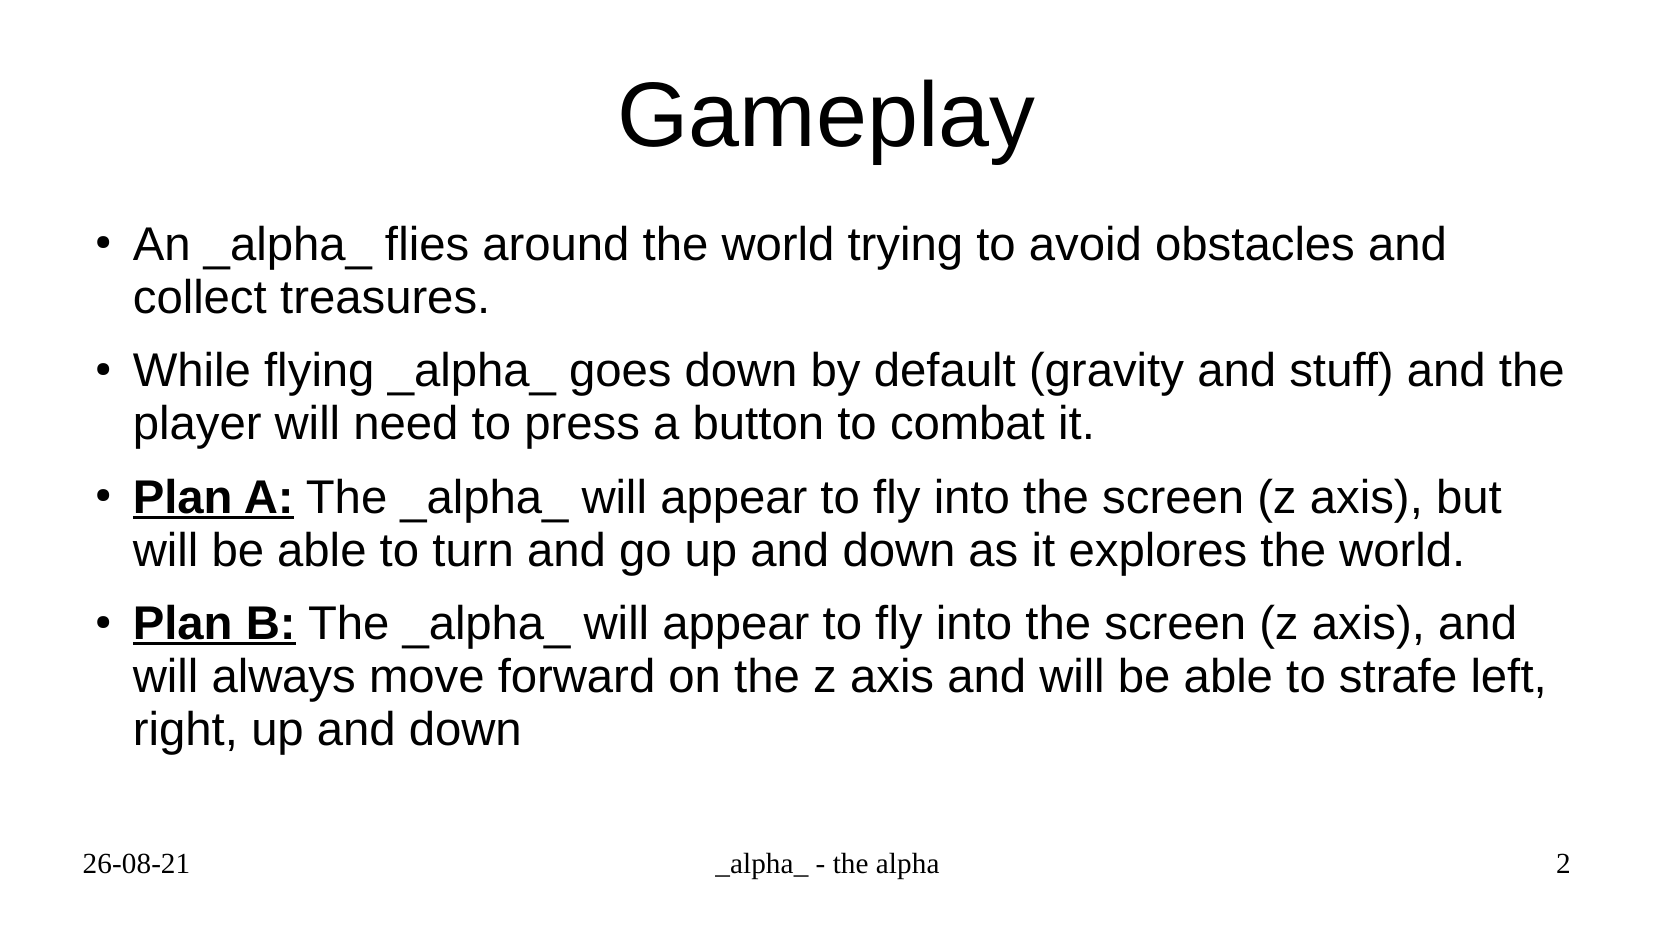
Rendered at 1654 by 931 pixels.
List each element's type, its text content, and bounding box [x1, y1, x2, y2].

title Gameplay [82, 37, 1571, 193]
list An _alpha_ flies around the world trying to avoid obstacles and collect treasures. While flying _alpha_ goes down by default (gravity and stuff) and the player will need to press a button to combat it. Plan A: The _alpha_ will appear to fly into the screen (z axis), but will be able to turn and go up and down as it explores the world. Plan B: The _alpha_ will appear to fly into the screen (z axis), and will always move forward on the z axis and will be able to strafe left, right, up and down [82, 217, 1571, 758]
